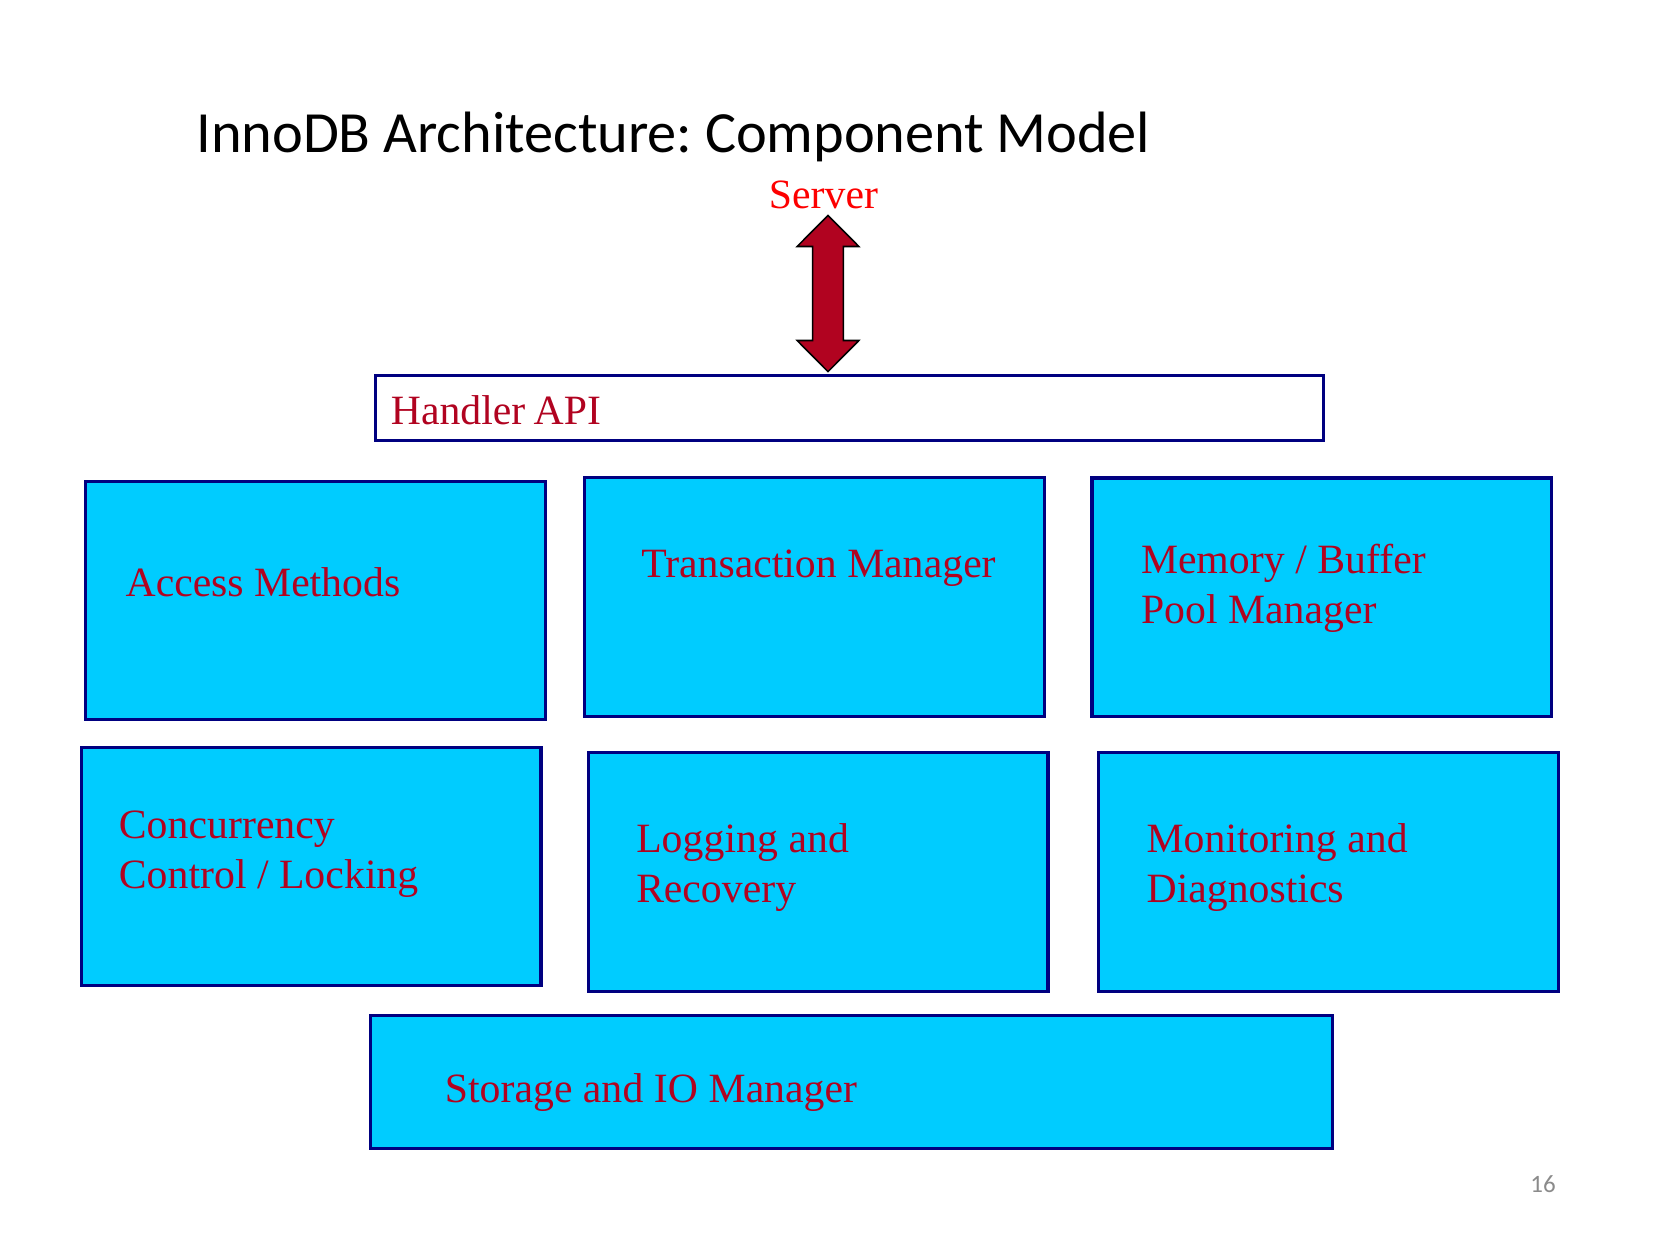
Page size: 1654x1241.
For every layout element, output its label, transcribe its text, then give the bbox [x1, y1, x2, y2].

text_box Transaction Manager [626, 528, 1027, 594]
text_box Concurrency Control / Locking [103, 789, 505, 905]
text_box Monitoring and Diagnostics [1131, 803, 1533, 919]
text_box [1092, 478, 1552, 717]
text_box [584, 477, 1045, 717]
text_box [797, 215, 859, 372]
text_box [370, 1015, 1333, 1149]
text_box [588, 752, 1049, 992]
text_box Memory / Buffer Pool Manager [1125, 524, 1527, 640]
text_box Access Methods [110, 547, 511, 613]
text_box Server [753, 158, 1129, 225]
text_box Storage and IO Manager [429, 1053, 1286, 1119]
text_box Handler API [375, 375, 1324, 441]
text_box [85, 481, 546, 720]
text_box [81, 747, 542, 986]
text_box [1098, 752, 1559, 992]
text_box Logging and Recovery [621, 803, 1022, 919]
title InnoDB Architecture: Component Model [161, 94, 1621, 265]
